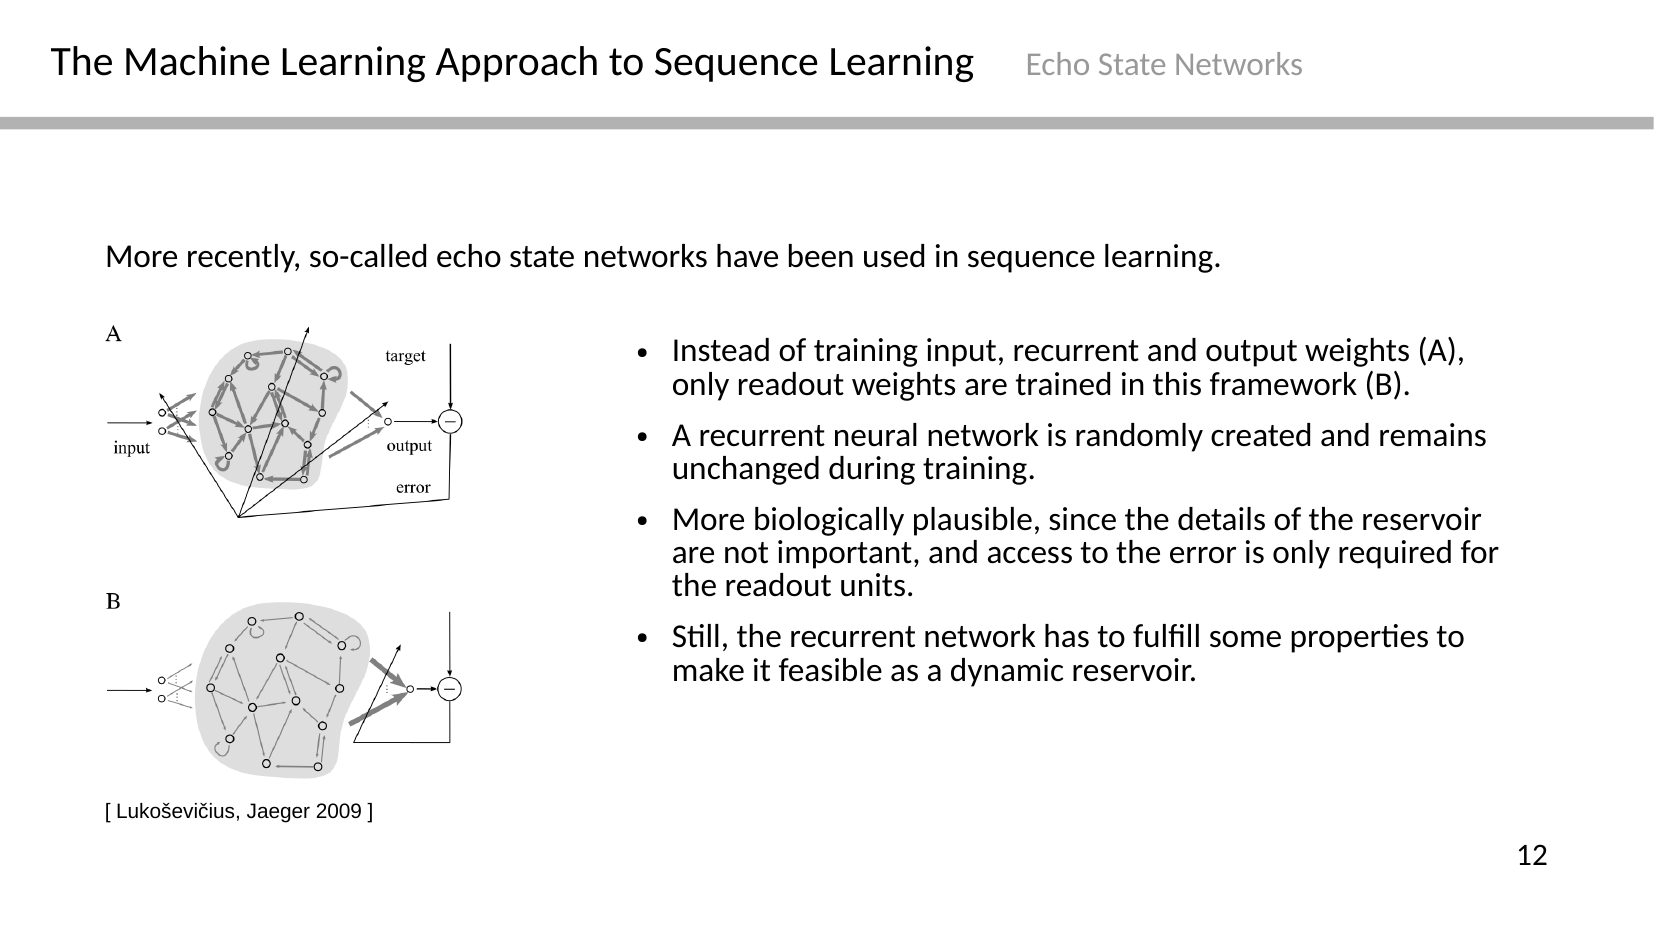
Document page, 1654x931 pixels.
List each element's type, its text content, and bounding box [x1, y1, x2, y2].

picture [80, 582, 471, 794]
text_box <number> [1501, 835, 1654, 906]
picture [82, 315, 473, 527]
text_box The Machine Learning Approach to Sequence Learning Echo State Networks [35, 37, 1516, 94]
text_box Instead of training input, recurrent and output weights (A), only readout weights are trained in this framework (B). A recurrent neural network is randomly created and remains unchanged during training. More biologically plausible, since the details of the reservoir are not important, and access to the error is only required for the readout units. Still, the recurrent network has to fulfill some properties to make it feasible as a dynamic reservoir. [636, 336, 1531, 796]
text_box [ Lukoševičius, Jaeger 2009 ] [90, 792, 586, 841]
text_box More recently, so-called echo state networks have been used in sequence learning. [105, 242, 1530, 316]
